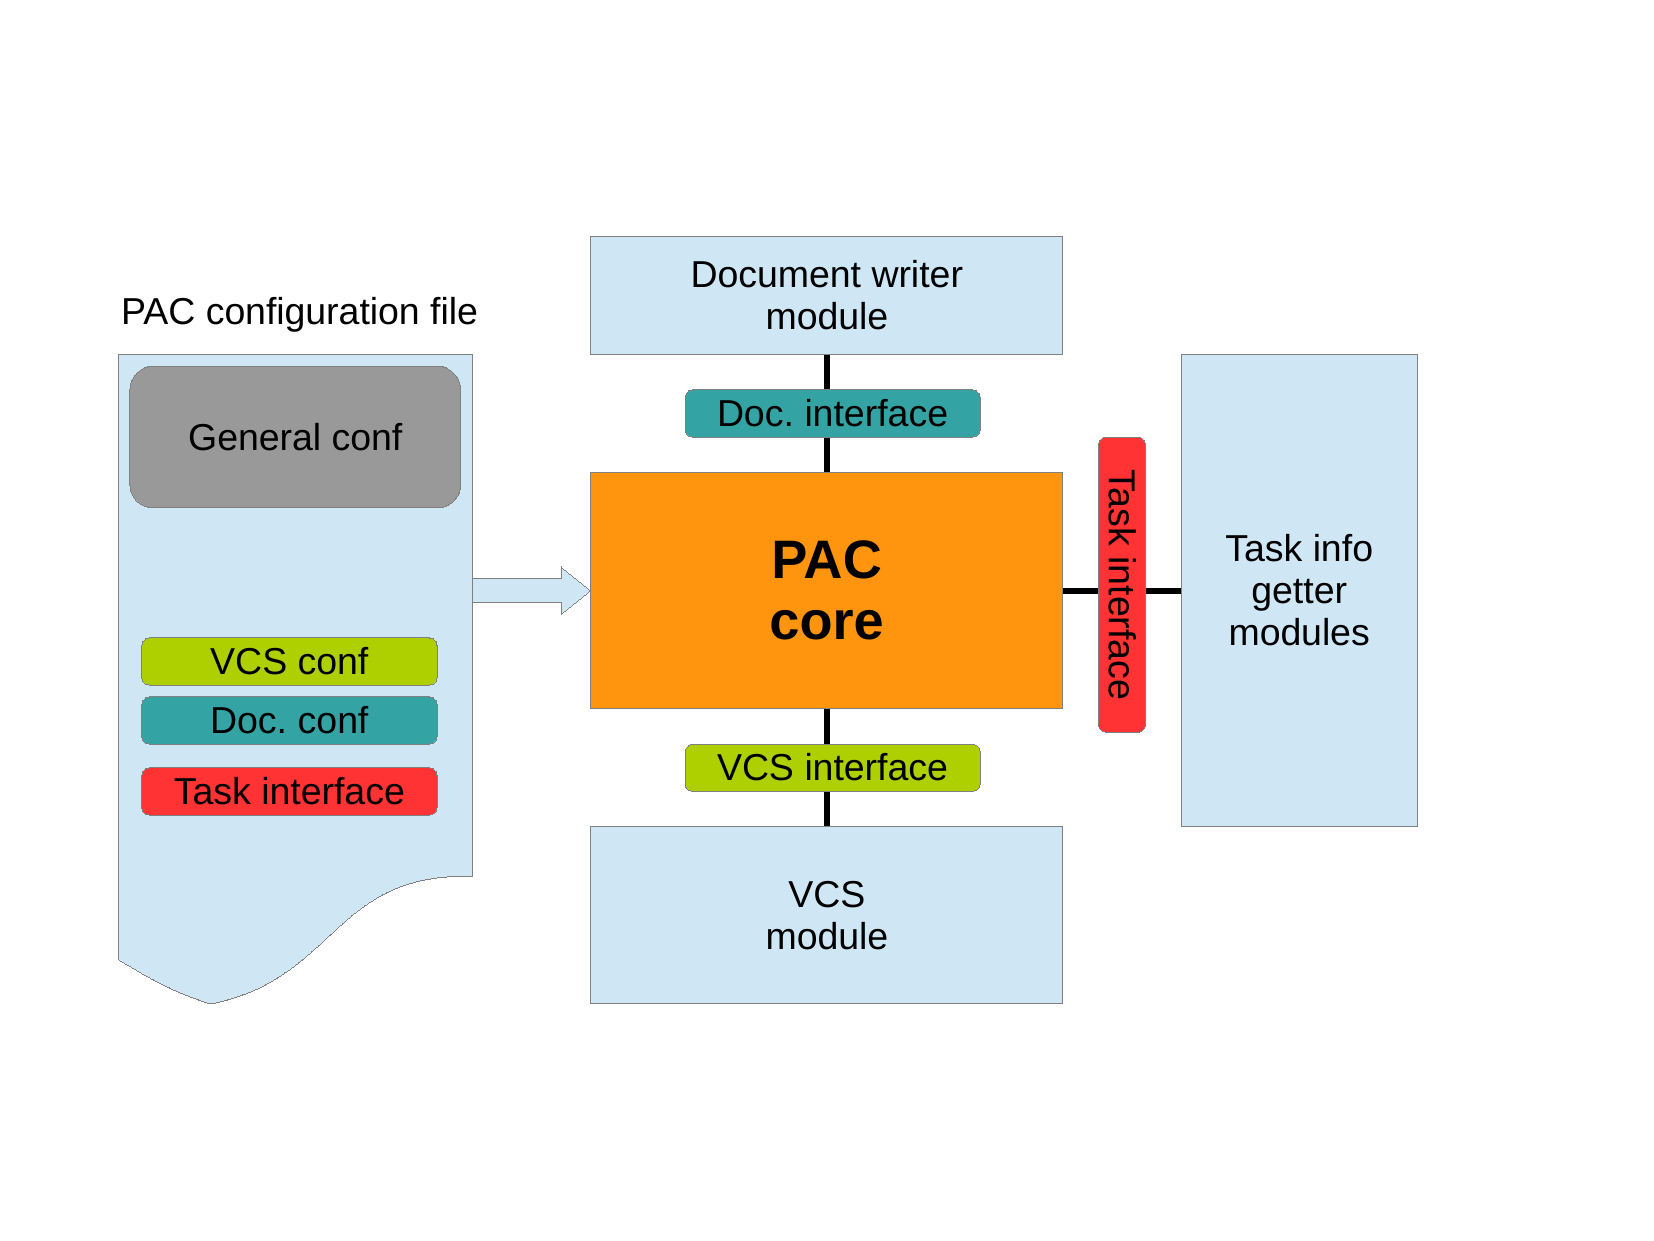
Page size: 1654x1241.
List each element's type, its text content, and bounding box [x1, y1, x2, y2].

text_box PAC core [590, 472, 1063, 709]
text_box Task interface [1098, 437, 1146, 733]
text_box VCS interface [685, 744, 981, 792]
text_box Document writer module [590, 236, 1063, 355]
text_box VCS conf [141, 637, 438, 686]
text_box [118, 354, 591, 1004]
text_box VCS module [590, 826, 1063, 1004]
text_box Doc. conf [141, 696, 438, 745]
text_box Task interface [141, 767, 438, 816]
text_box General conf [129, 366, 461, 508]
text_box Task info getter modules [1181, 354, 1418, 827]
text_box Doc. interface [685, 389, 981, 438]
text_box PAC configuration file [106, 283, 493, 341]
